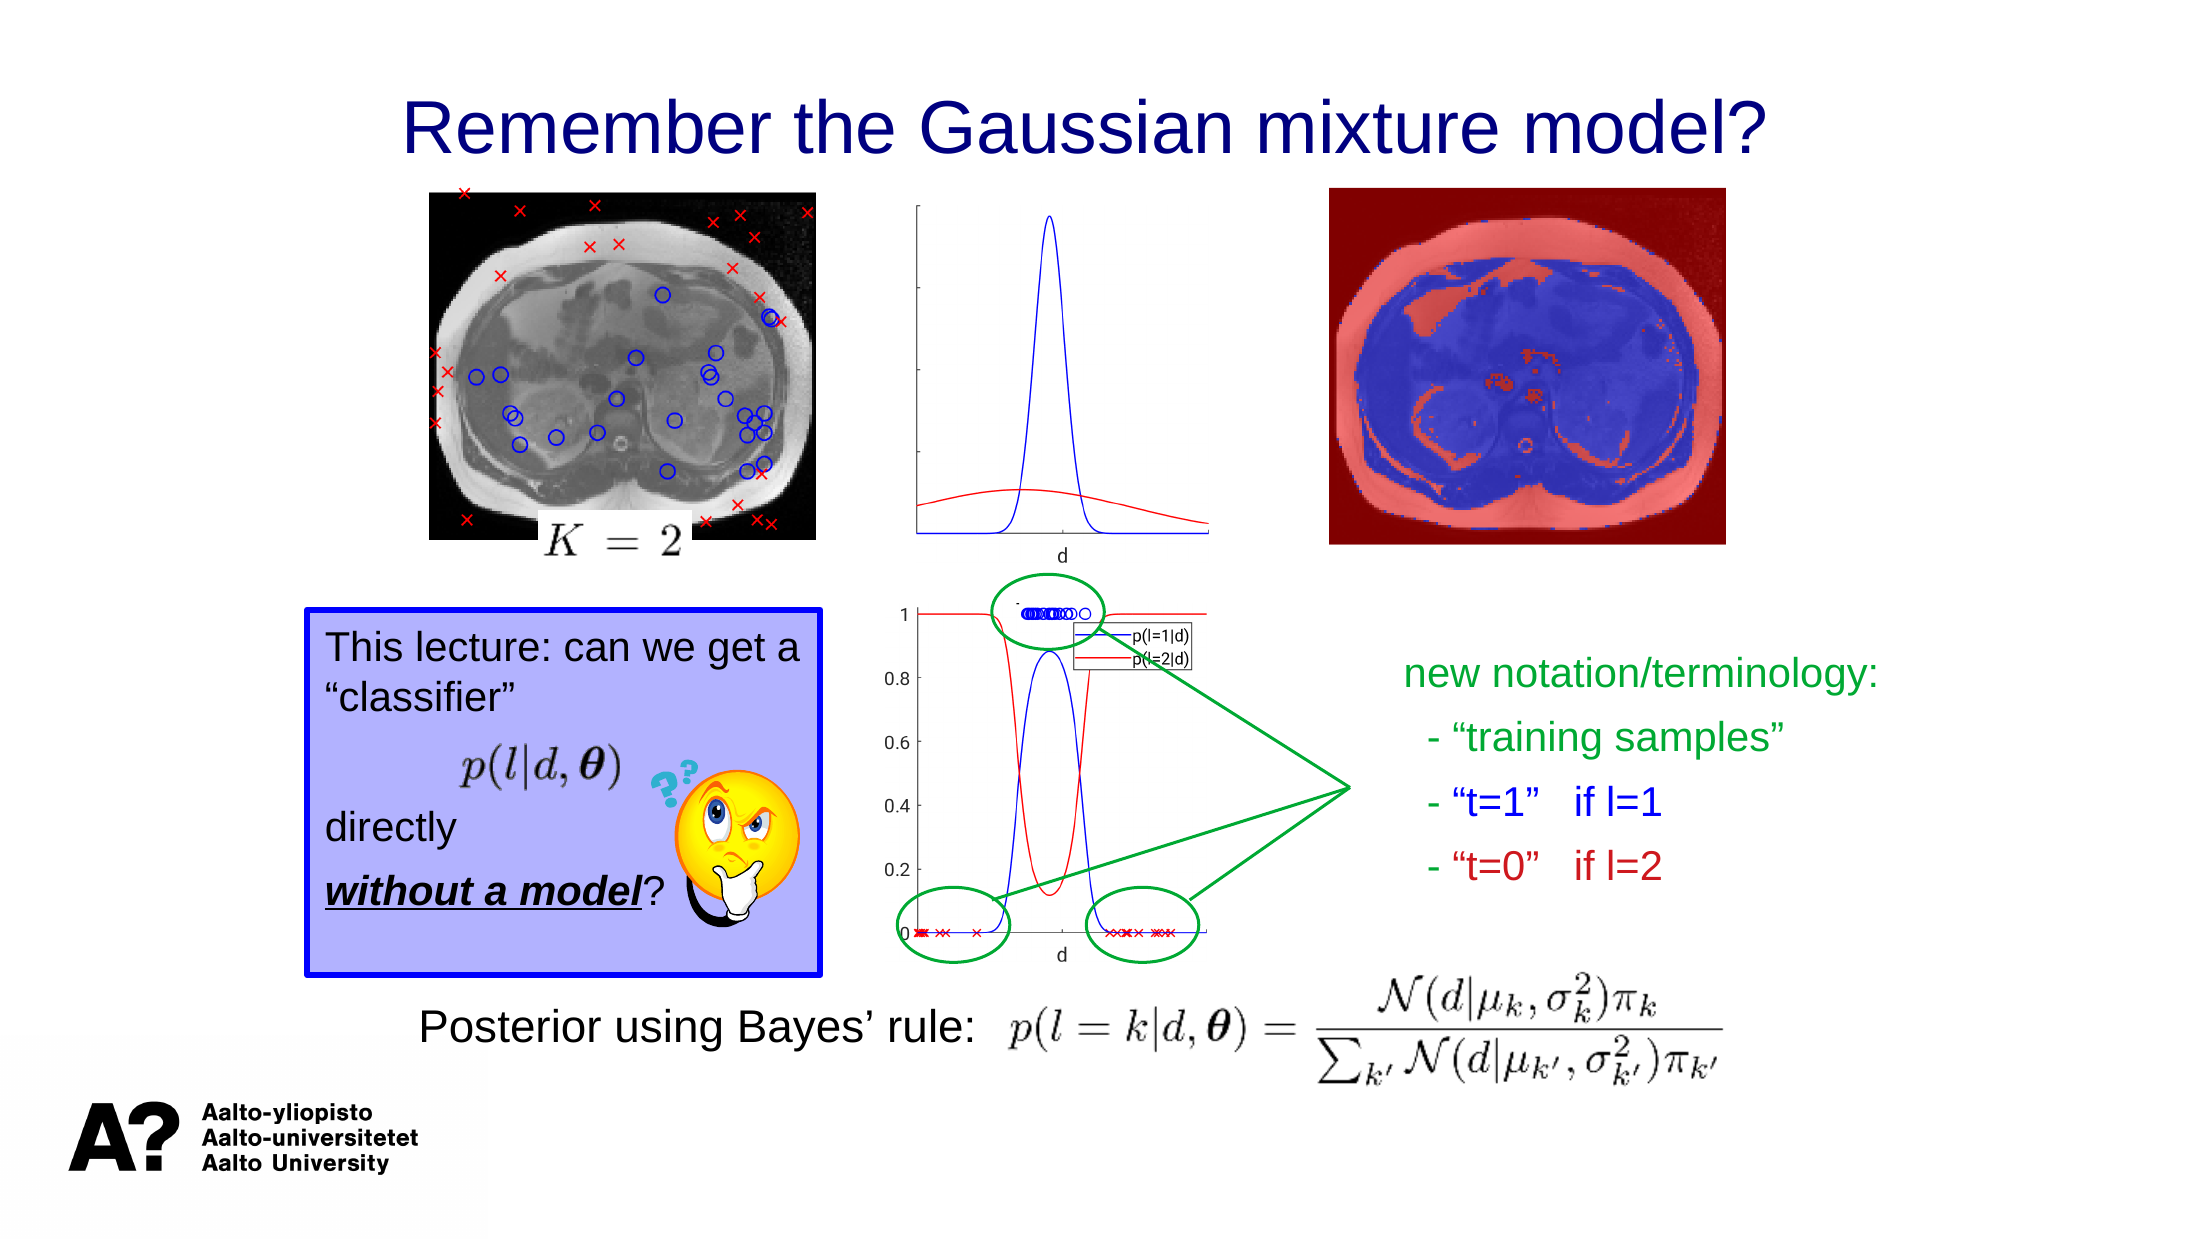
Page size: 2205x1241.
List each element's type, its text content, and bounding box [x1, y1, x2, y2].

picture [885, 603, 1207, 962]
picture [1002, 963, 1731, 1096]
text_box Posterior using Bayes’ rule: [281, 988, 1002, 1093]
picture [1102, 603, 1207, 694]
picture [454, 728, 635, 829]
title Remember the Gaussian mixture model? [335, 0, 1836, 178]
text_box This lecture: can we get a “classifier” directly without a model? [307, 609, 821, 976]
picture [0, 1035, 488, 1239]
picture [1088, 889, 1197, 960]
picture [1329, 187, 1726, 545]
picture [650, 758, 801, 928]
picture [1165, 891, 1207, 962]
text_box new notation/terminology: - “training samples” - “t=1” if l=1 - “t=0” if l=2 [1386, 635, 1949, 901]
picture [994, 603, 1102, 647]
picture [429, 187, 816, 570]
picture [899, 889, 1008, 960]
picture [916, 205, 1209, 563]
picture [976, 835, 1207, 962]
